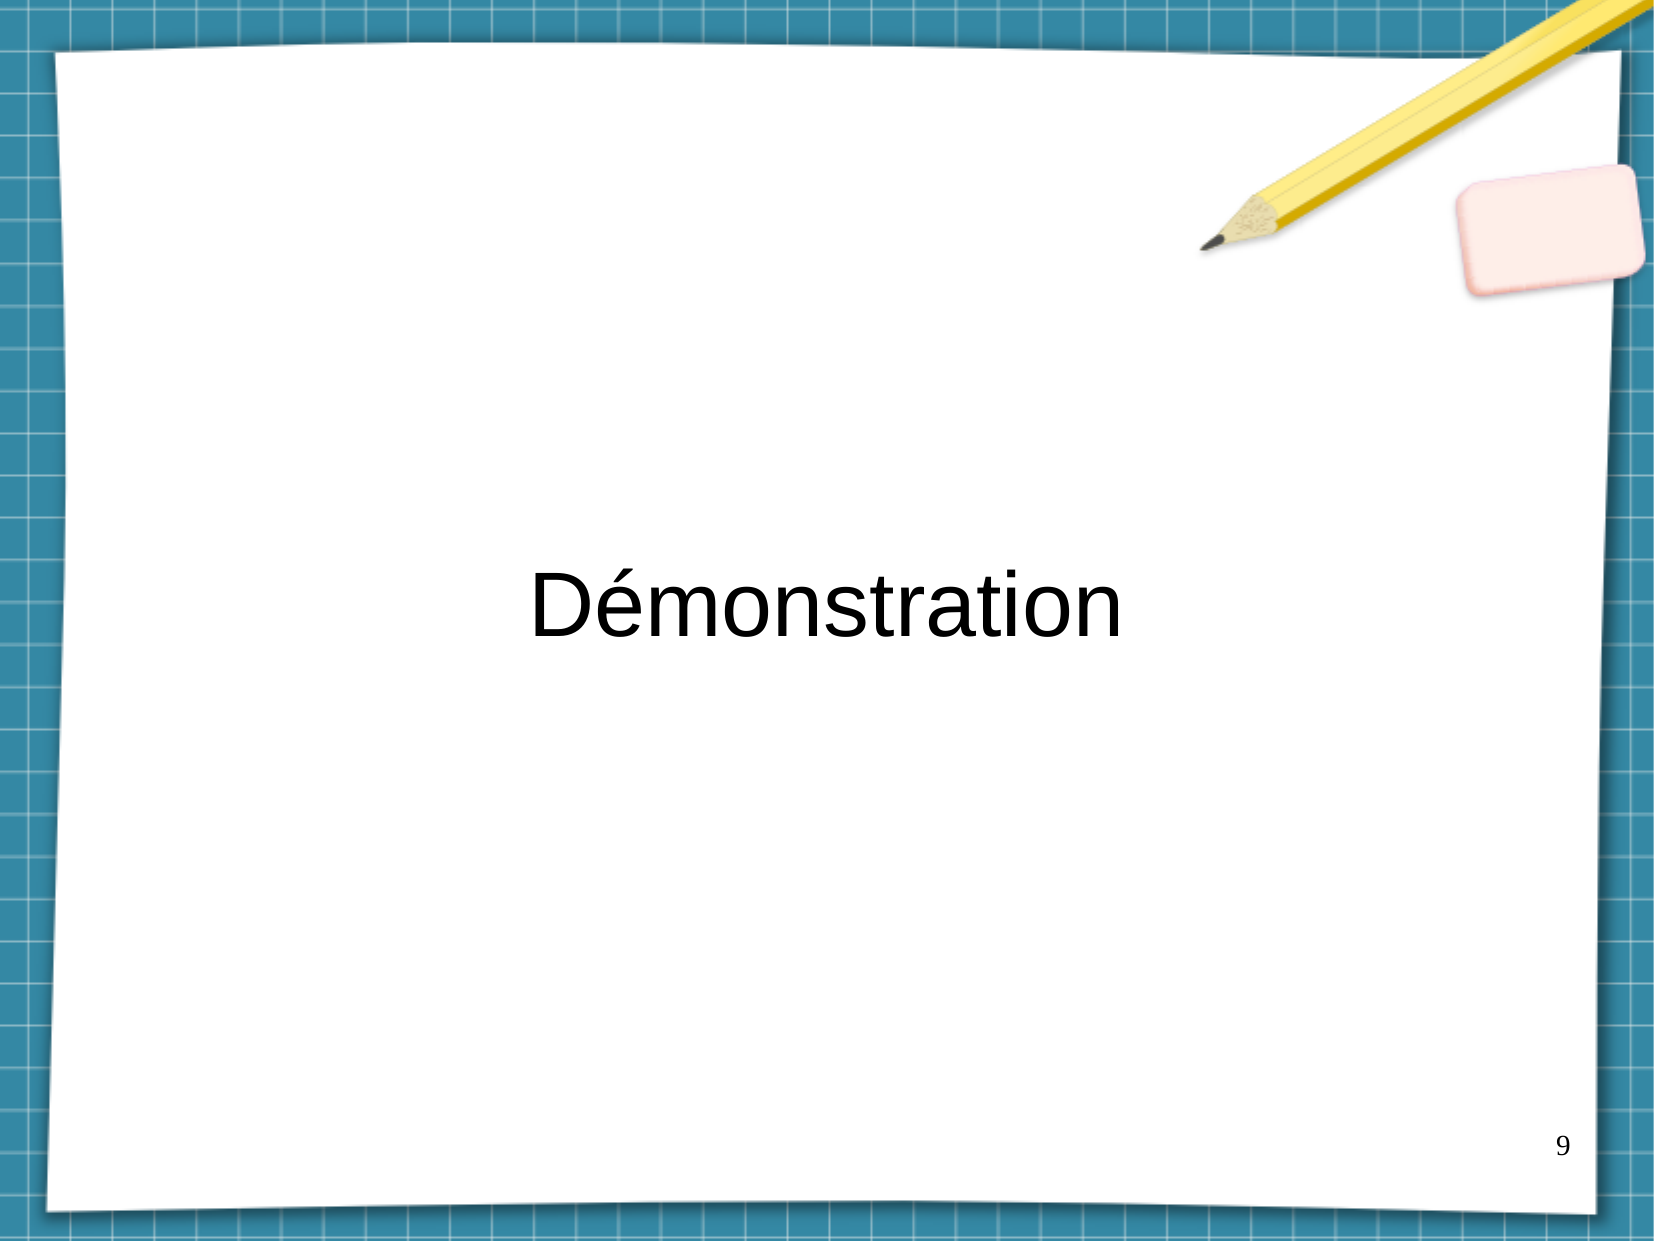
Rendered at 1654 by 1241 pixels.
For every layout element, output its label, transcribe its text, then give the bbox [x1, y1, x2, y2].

picture [0, 0, 1654, 1241]
title Démonstration [82, 501, 1571, 709]
